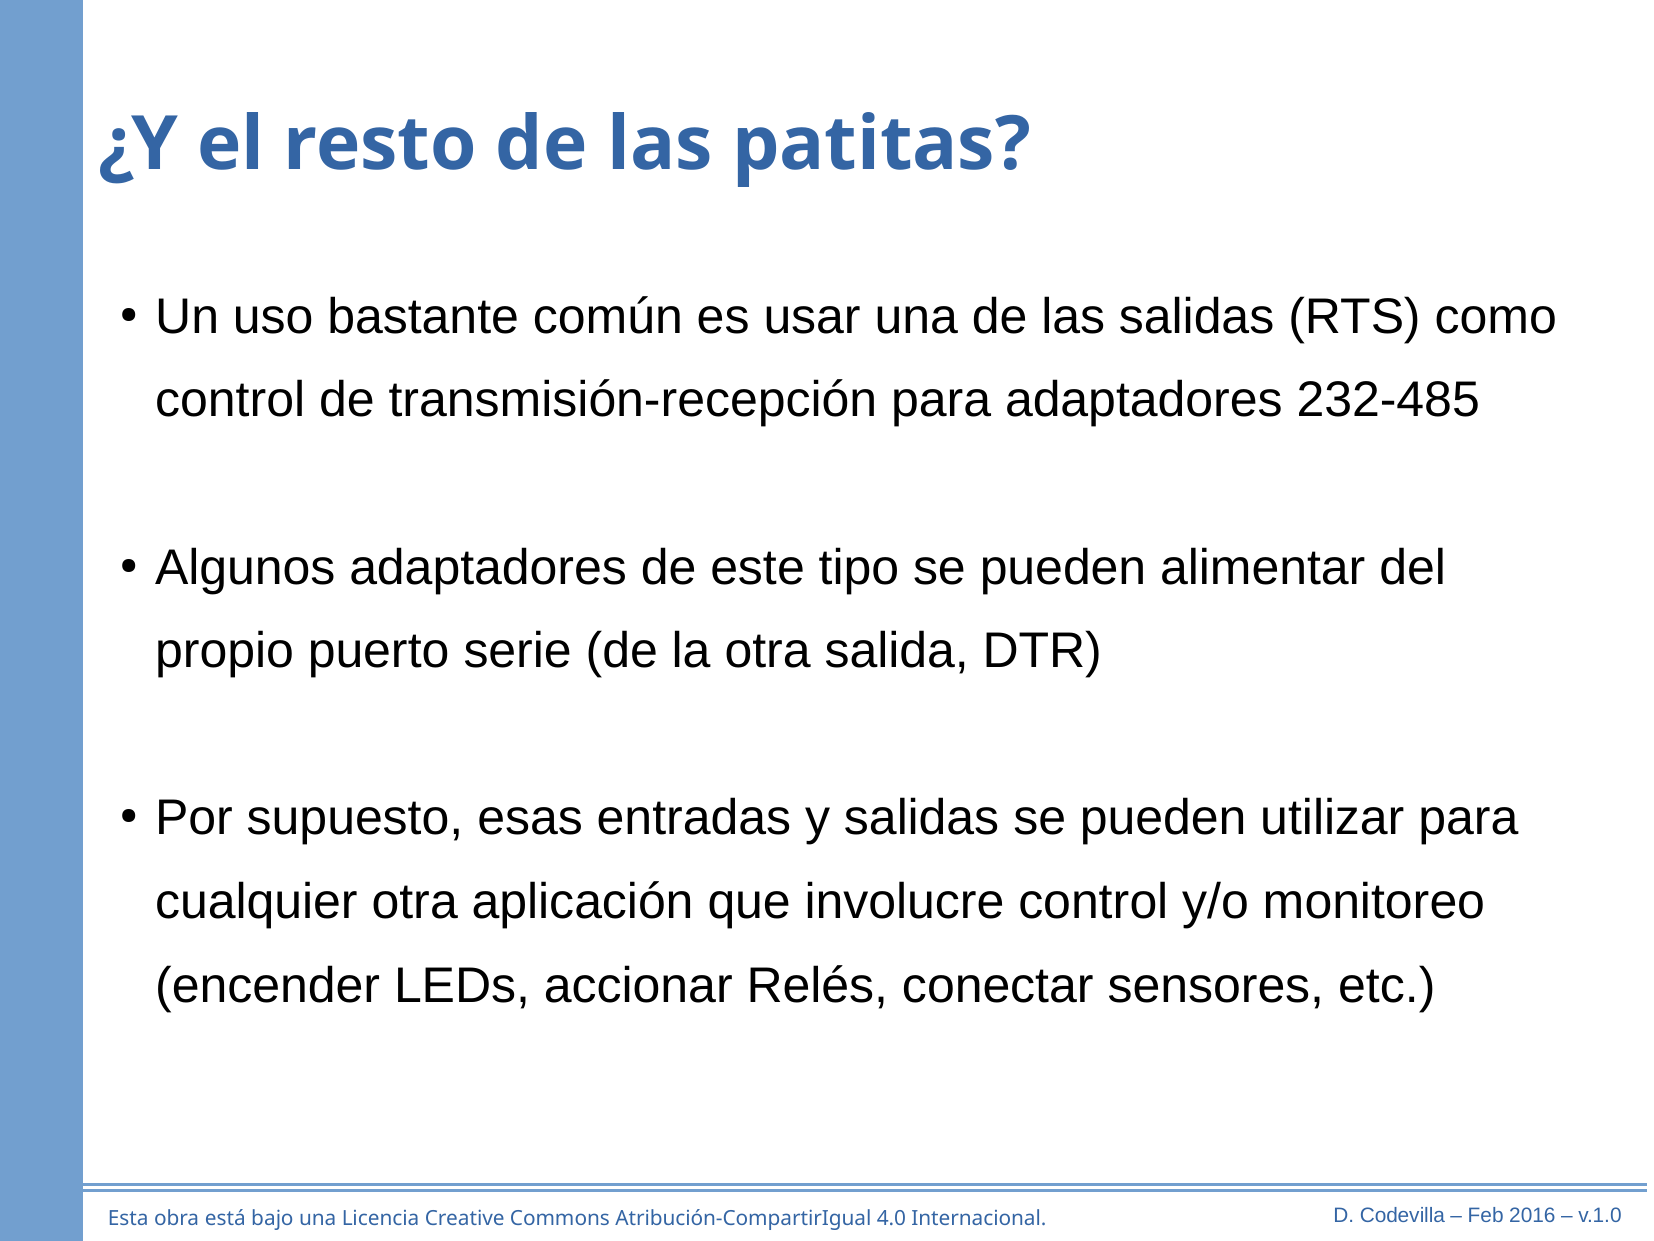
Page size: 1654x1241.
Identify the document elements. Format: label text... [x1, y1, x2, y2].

text_box ¿Y el resto de las patitas? [83, 30, 1641, 133]
text_box Un uso bastante común es usar una de las salidas (RTS) como control de transmisión-recepción para adaptadores 232-485 Algunos adaptadores de este tipo se pueden alimentar del propio puerto serie (de la otra salida, DTR) Por supuesto, esas entradas y salidas se pueden utilizar para cualquier otra aplicación que involucre control y/o monitoreo (encender LEDs, accionar Relés, conectar sensores, etc.) [105, 252, 1606, 999]
